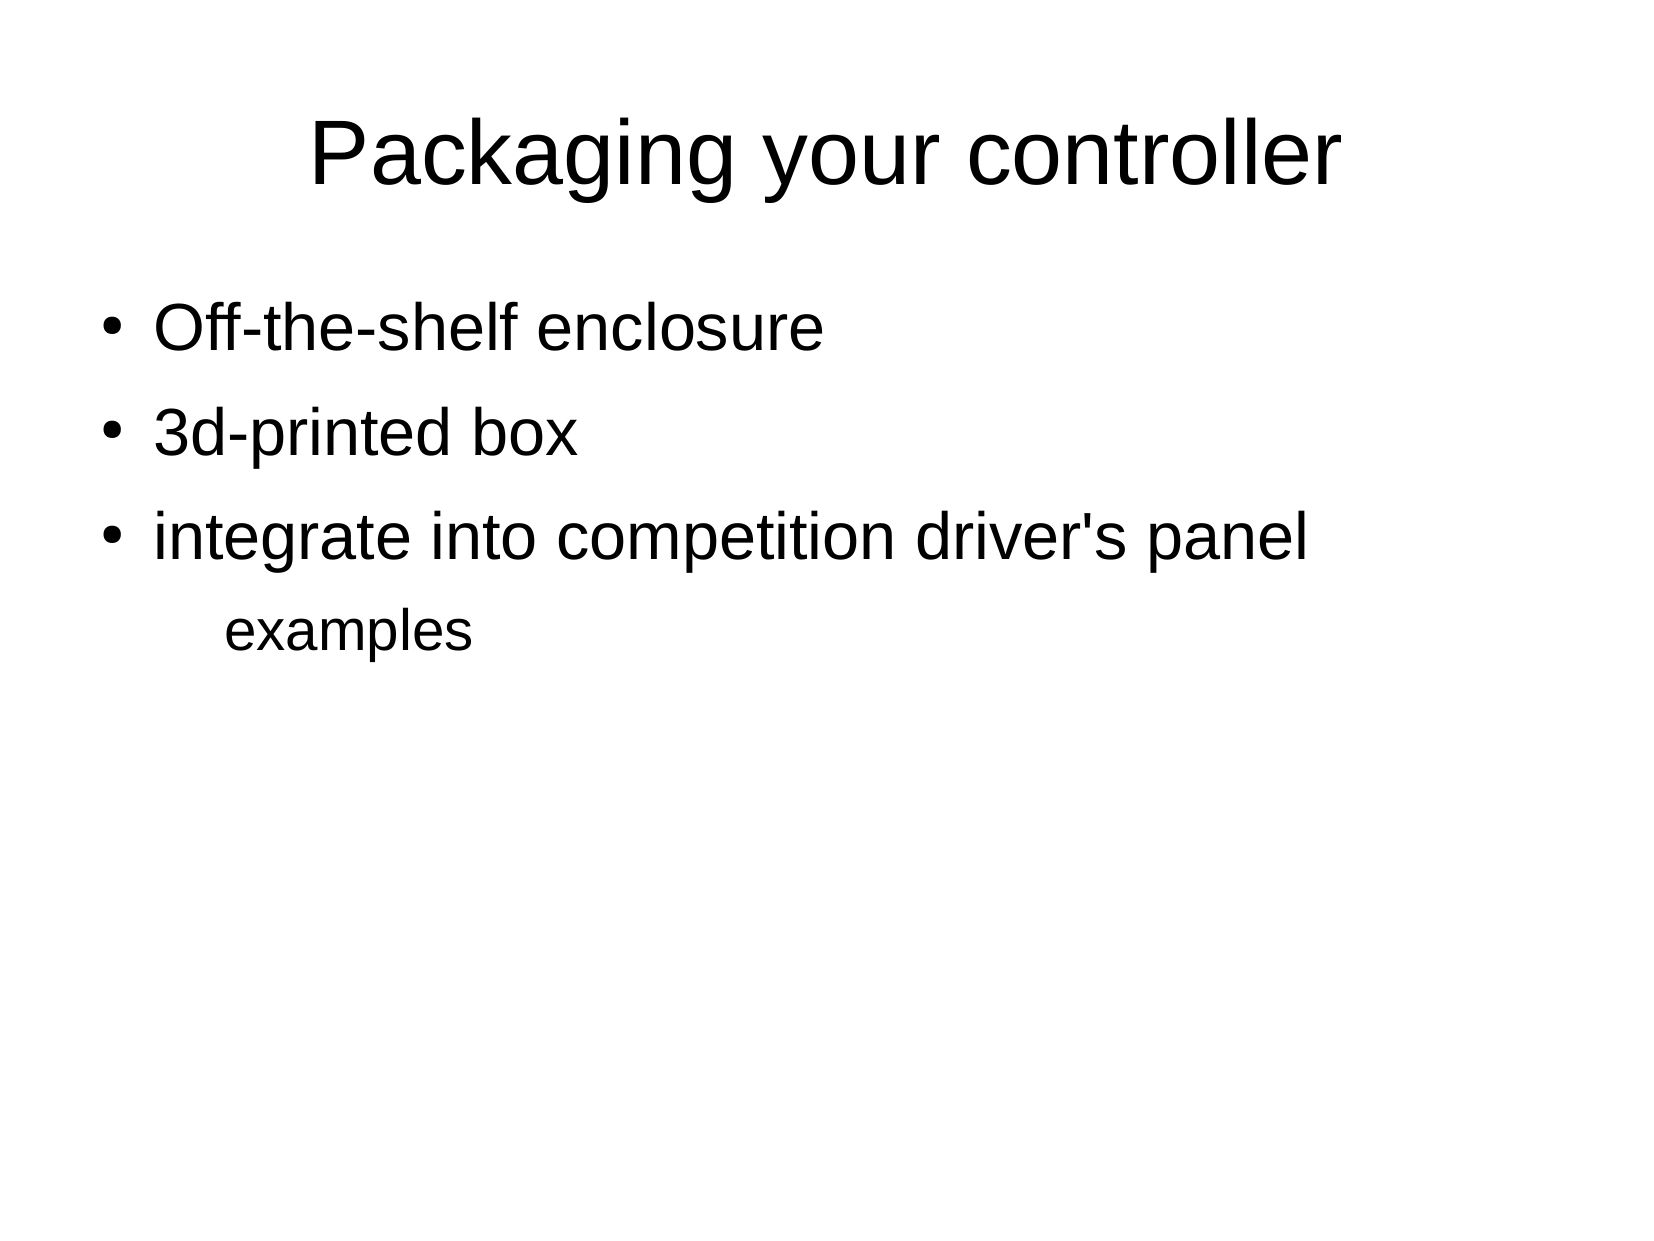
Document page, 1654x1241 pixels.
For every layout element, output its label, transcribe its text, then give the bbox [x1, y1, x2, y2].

list Off-the-shelf enclosure 3d-printed box integrate into competition driver's panel examples [82, 290, 1571, 1010]
title Packaging your controller [82, 49, 1571, 257]
